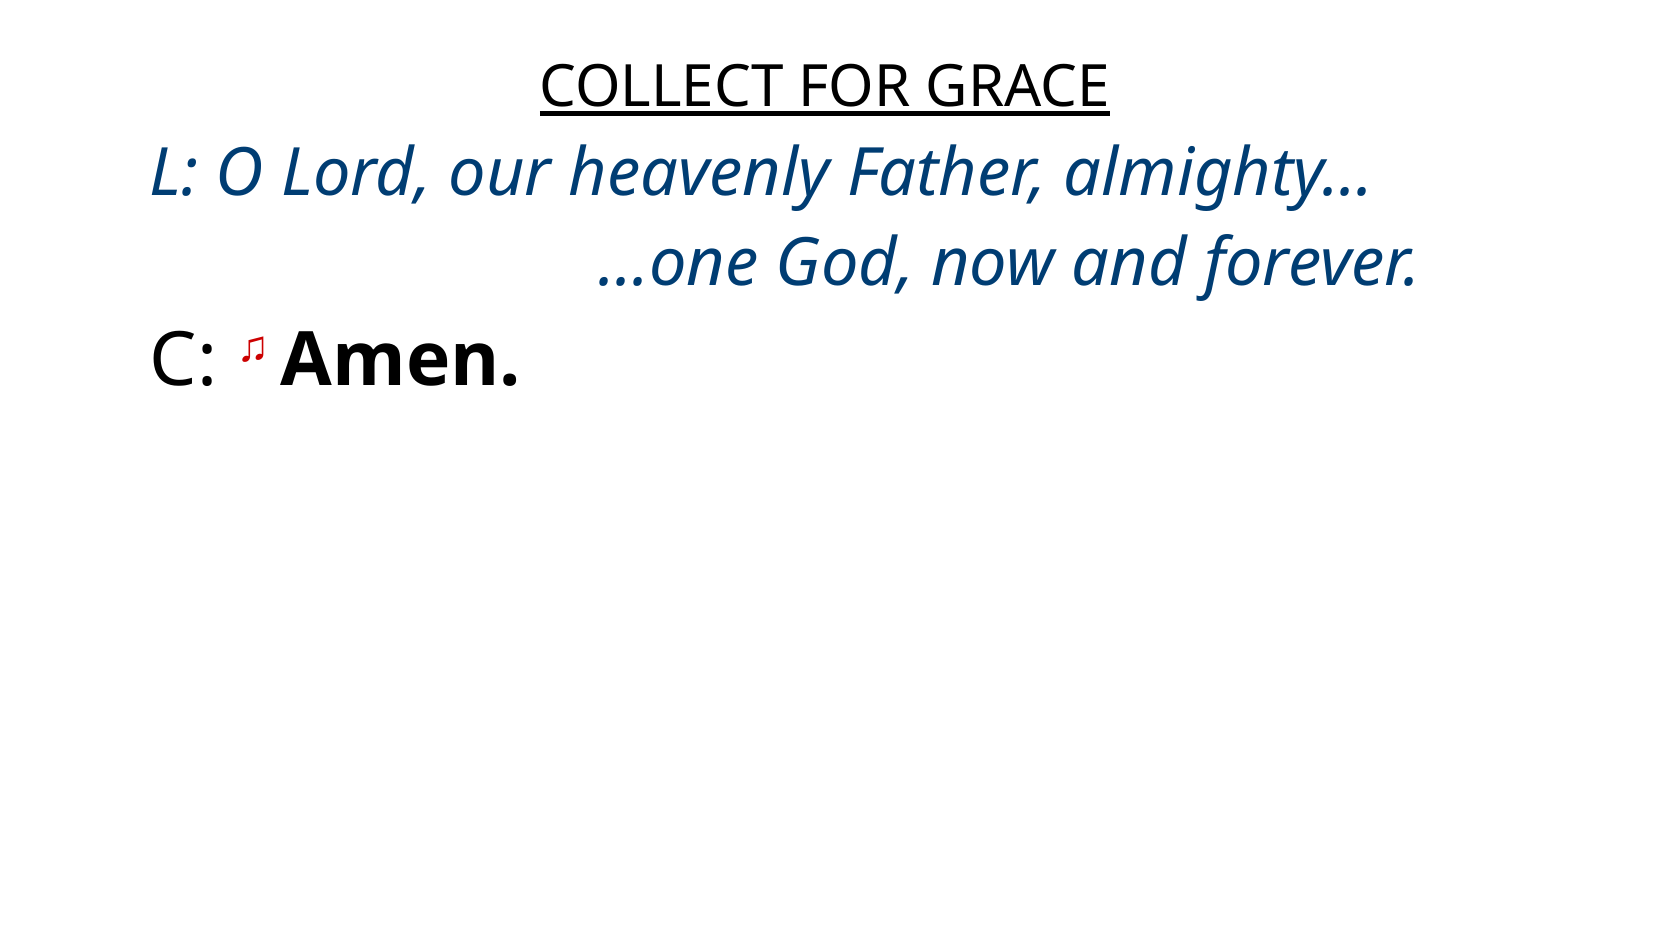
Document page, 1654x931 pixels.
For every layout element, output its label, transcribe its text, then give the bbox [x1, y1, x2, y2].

text_box COLLECT FOR GRACE L: O Lord, our heavenly Father, almighty... ...one God, now and forever. C: ♫ Amen. [135, 37, 1516, 407]
